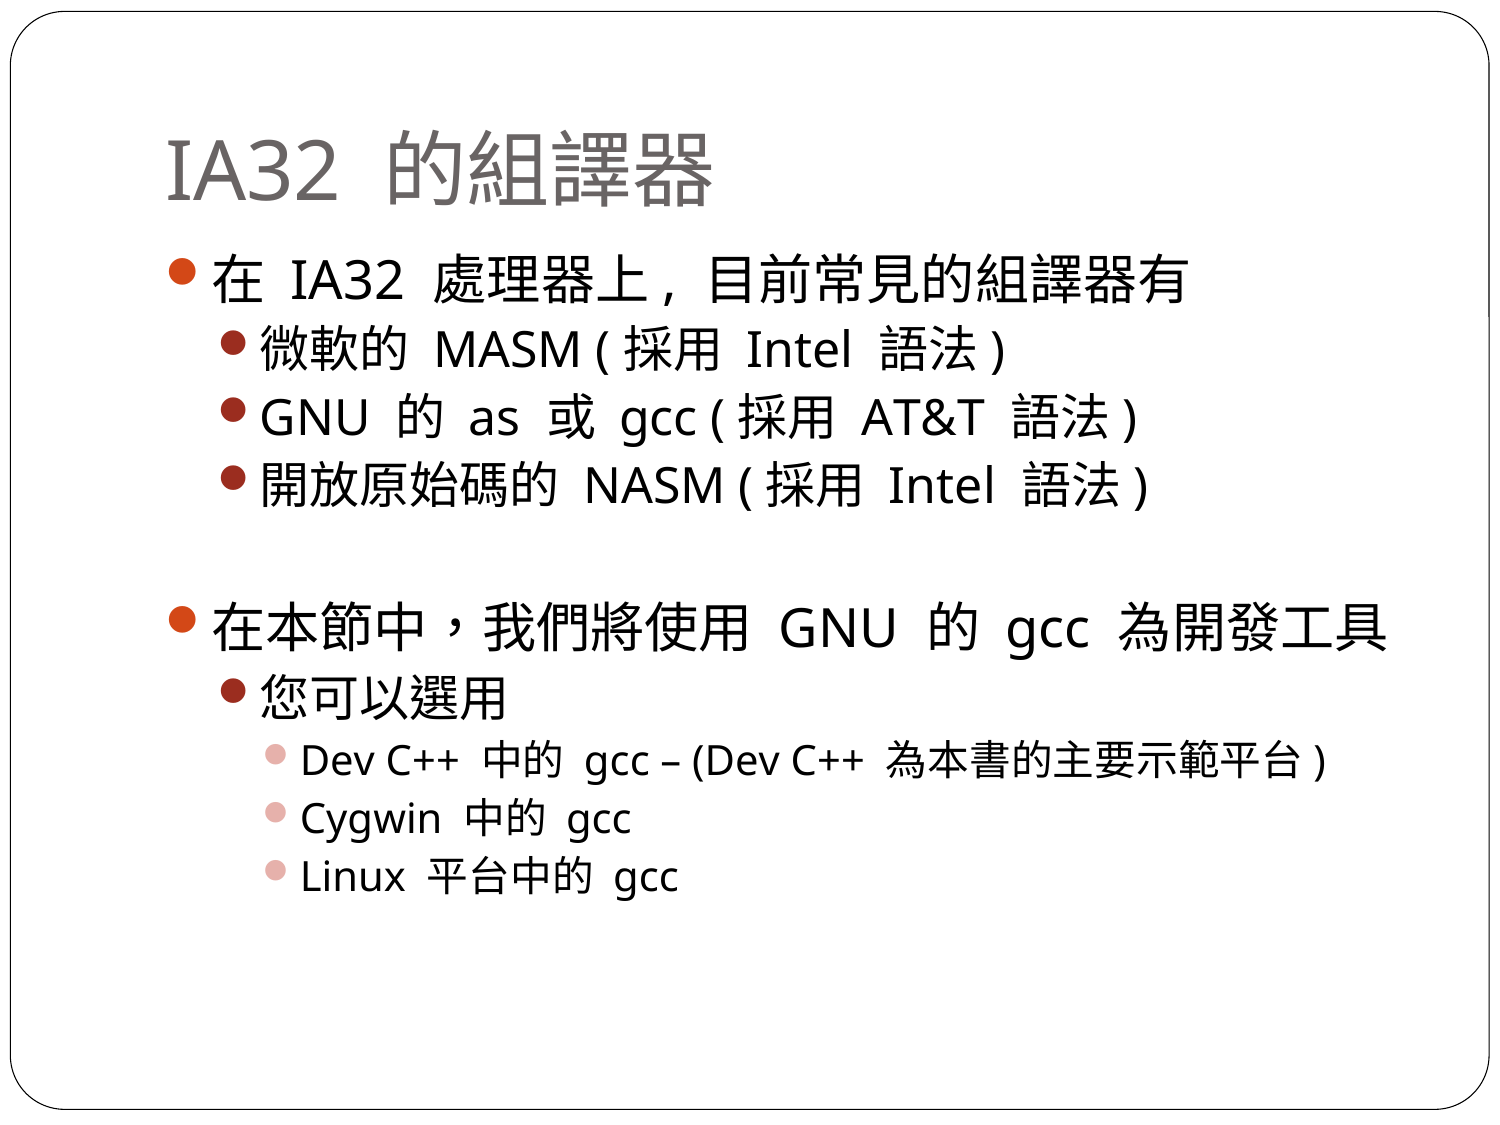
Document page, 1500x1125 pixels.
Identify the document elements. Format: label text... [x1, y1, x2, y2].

title IA32 的組譯器 [150, 44, 1426, 233]
list 在 IA32 處理器上, 目前常見的組譯器有 微軟的 MASM (採用 Intel 語法) GNU 的 as 或 gcc (採用 AT&T 語法) 開放原始碼的 NASM (採用 Intel 語法) 在本節中，我們將使用 GNU 的 gcc 為開發工具 您可以選用 Dev C++ 中的 gcc – (Dev C++ 為本書的主要示範平台) Cygwin 中的 gcc Linux 平台中的 gcc [150, 237, 1426, 988]
